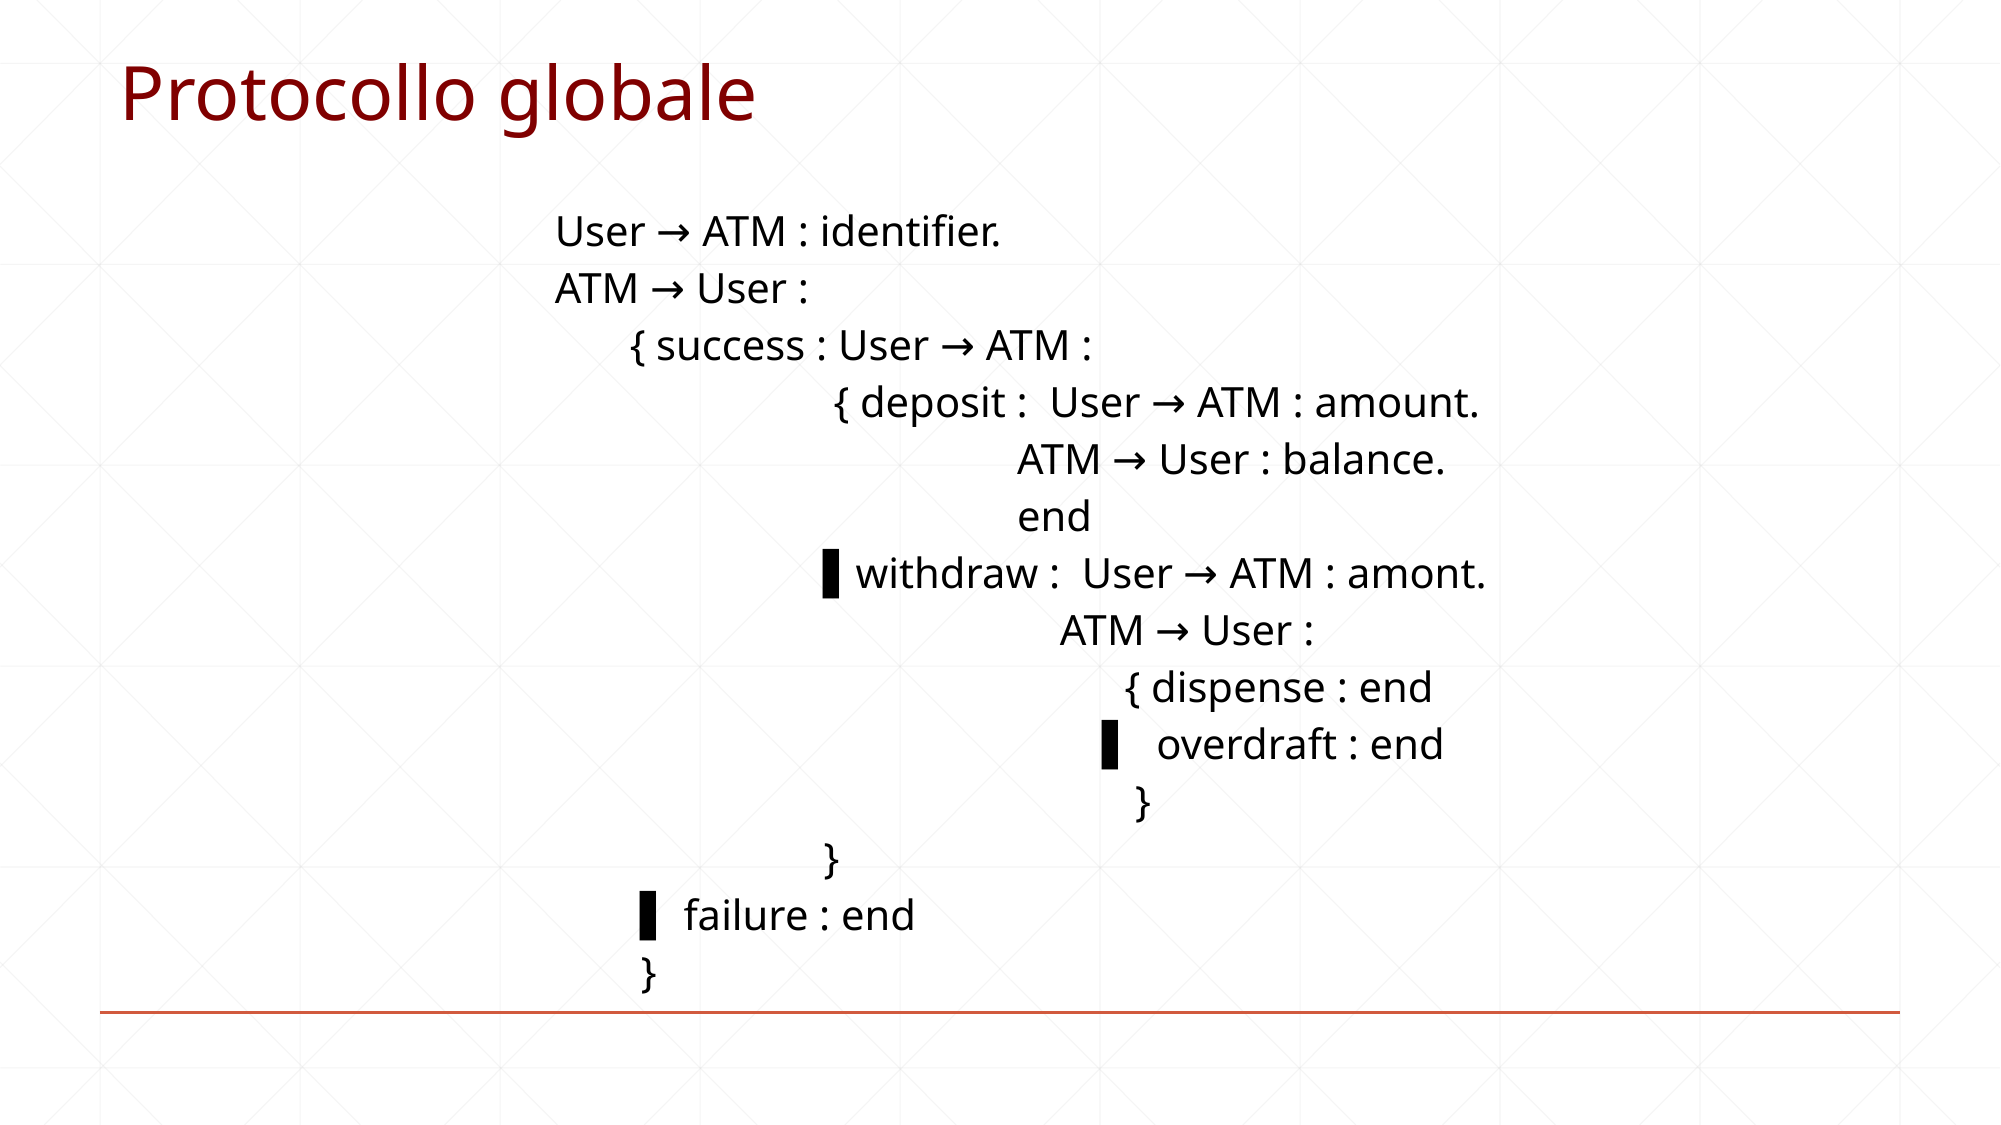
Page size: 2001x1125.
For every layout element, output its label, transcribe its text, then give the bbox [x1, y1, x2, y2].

text_box Protocollo globale [105, 33, 1681, 143]
text_box User → ATM : identifier. ATM → User : { success : User → ATM : { deposit : User → ATM : amount. ATM → User : balance. end ▌withdraw : User → ATM : amont. ATM → User : { dispense : end ▌ overdraft : end } } ▌ failure : end } [540, 194, 1906, 1111]
